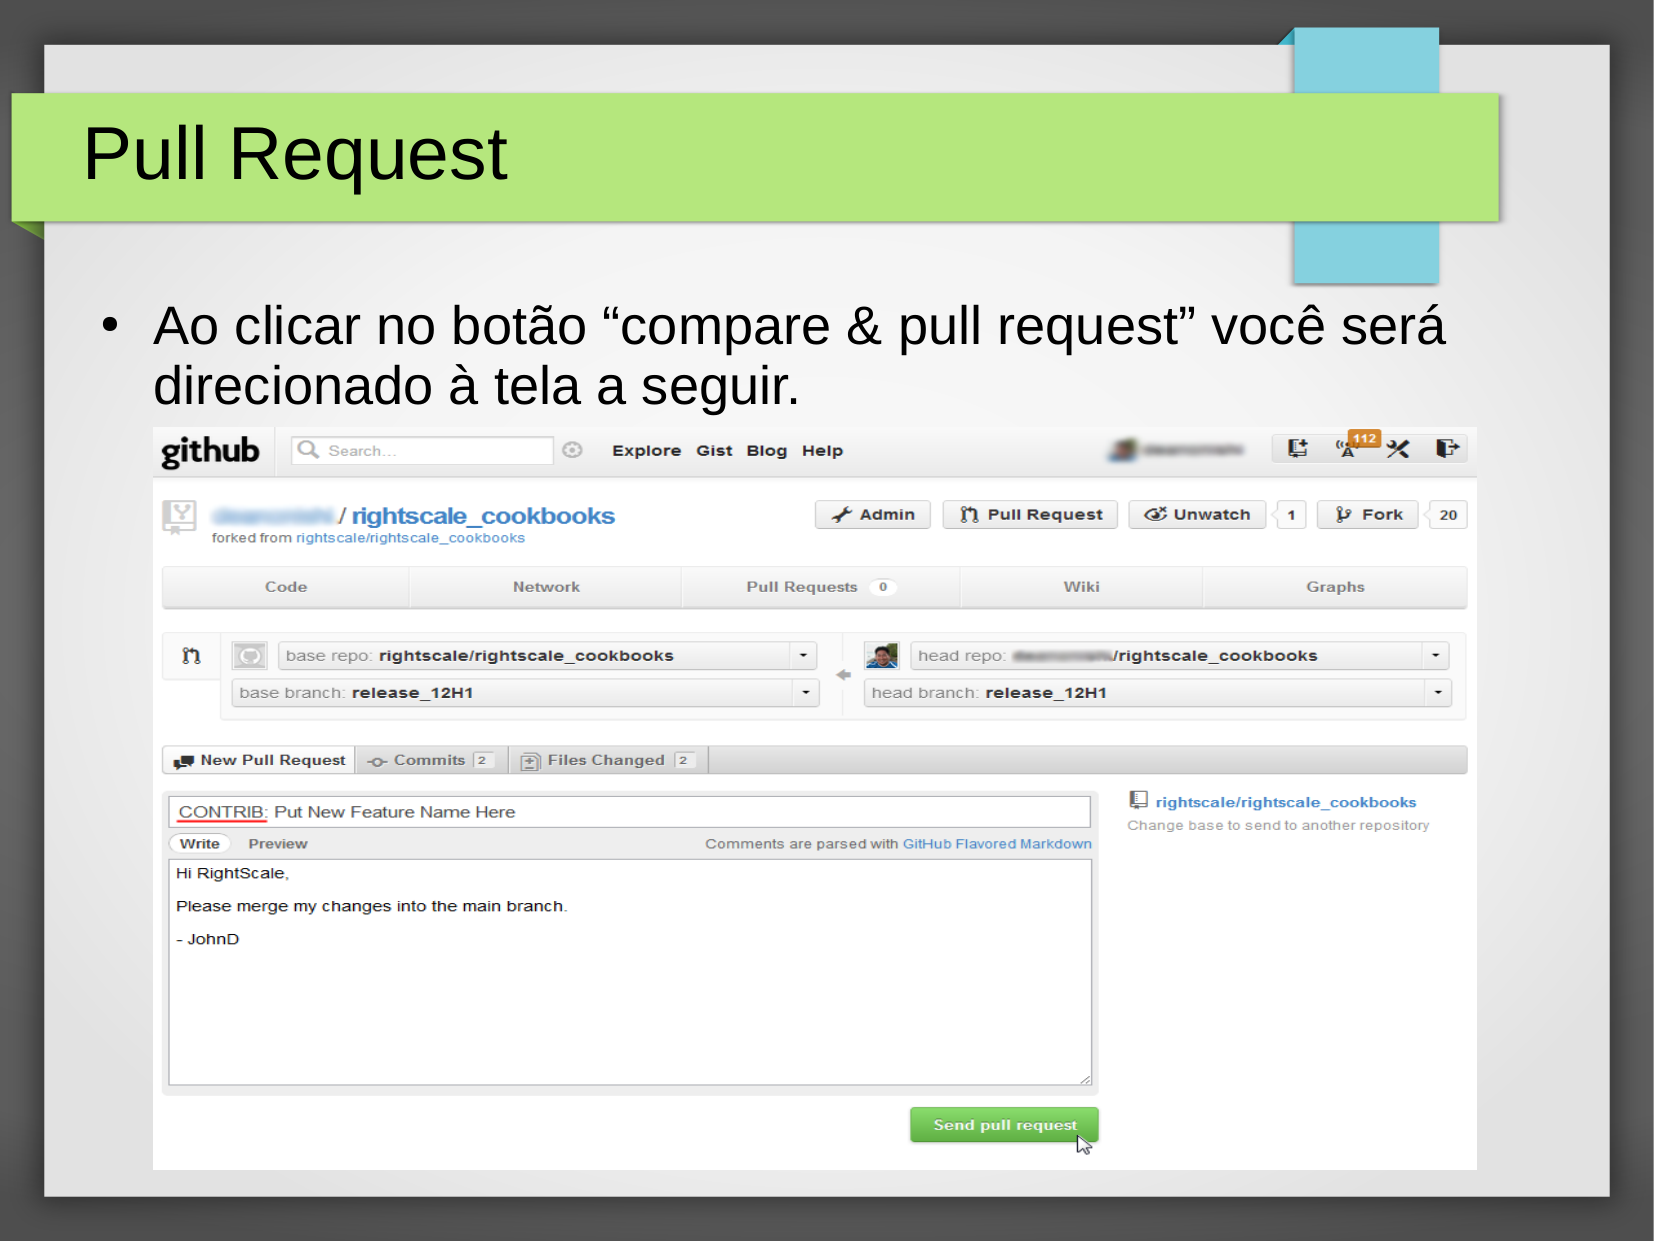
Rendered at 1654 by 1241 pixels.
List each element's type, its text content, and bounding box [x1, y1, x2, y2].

title Pull Request [82, 94, 1264, 213]
picture [0, 0, 1654, 1241]
list Ao clicar no botão “compare & pull request” você será direcionado à tela a seguir. [82, 295, 1571, 426]
